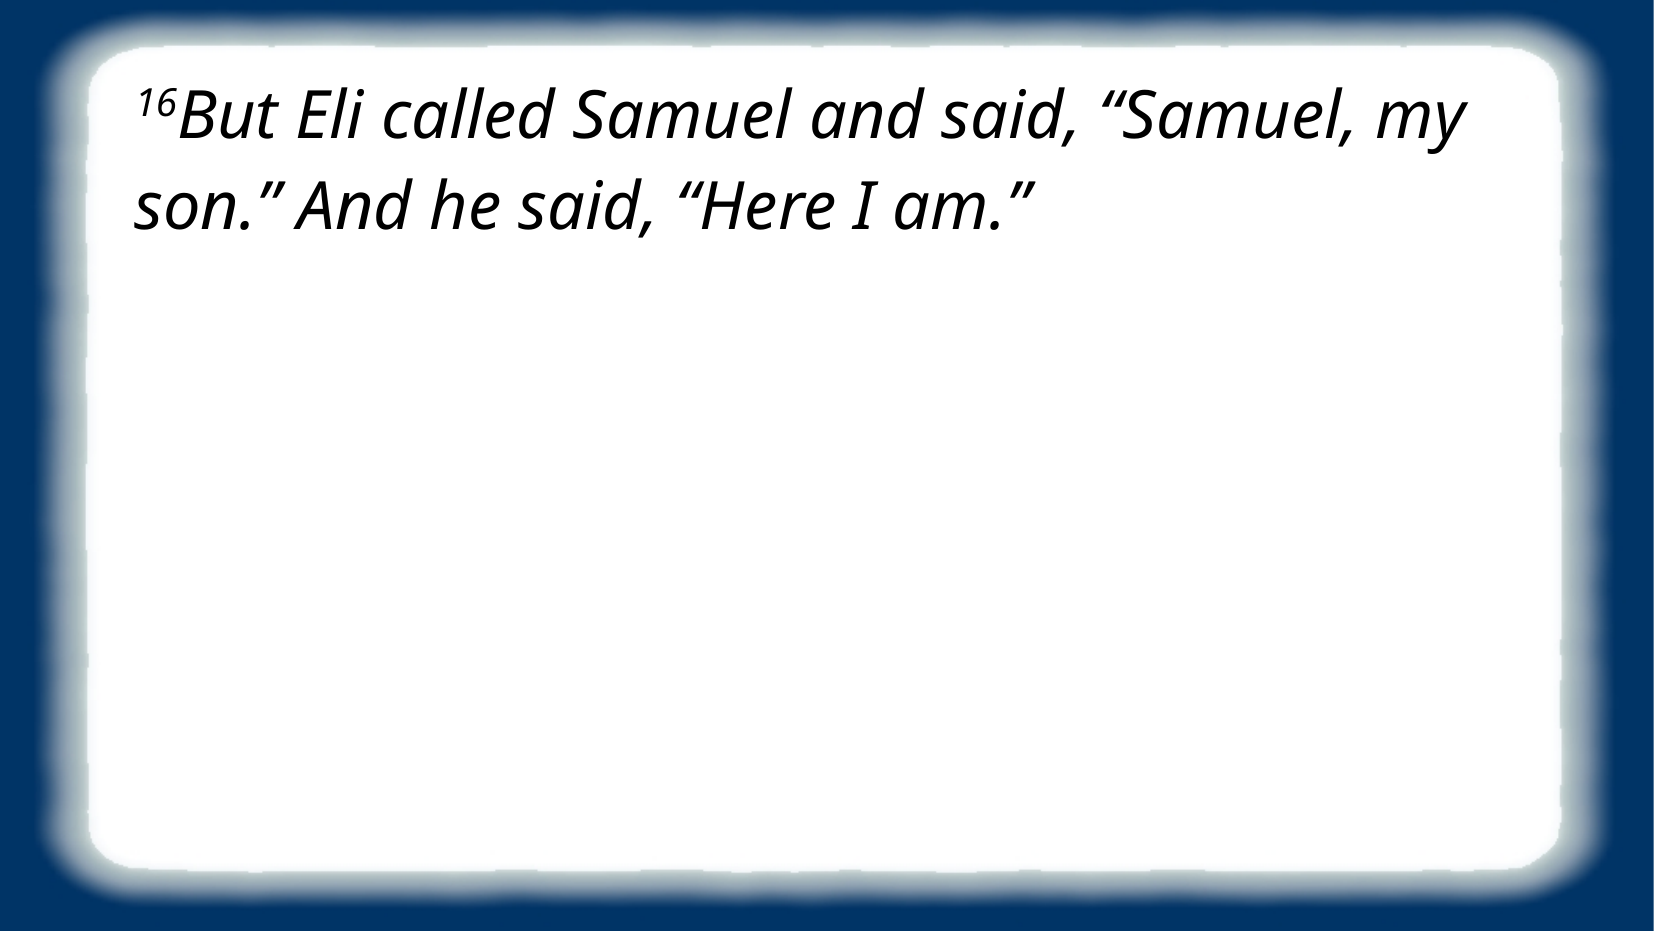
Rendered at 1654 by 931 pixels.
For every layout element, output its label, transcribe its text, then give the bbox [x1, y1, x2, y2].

picture [0, 0, 1654, 931]
text_box 16But Eli called Samuel and said, “Samuel, my son.” And he said, “Here I am.” [120, 60, 1531, 253]
